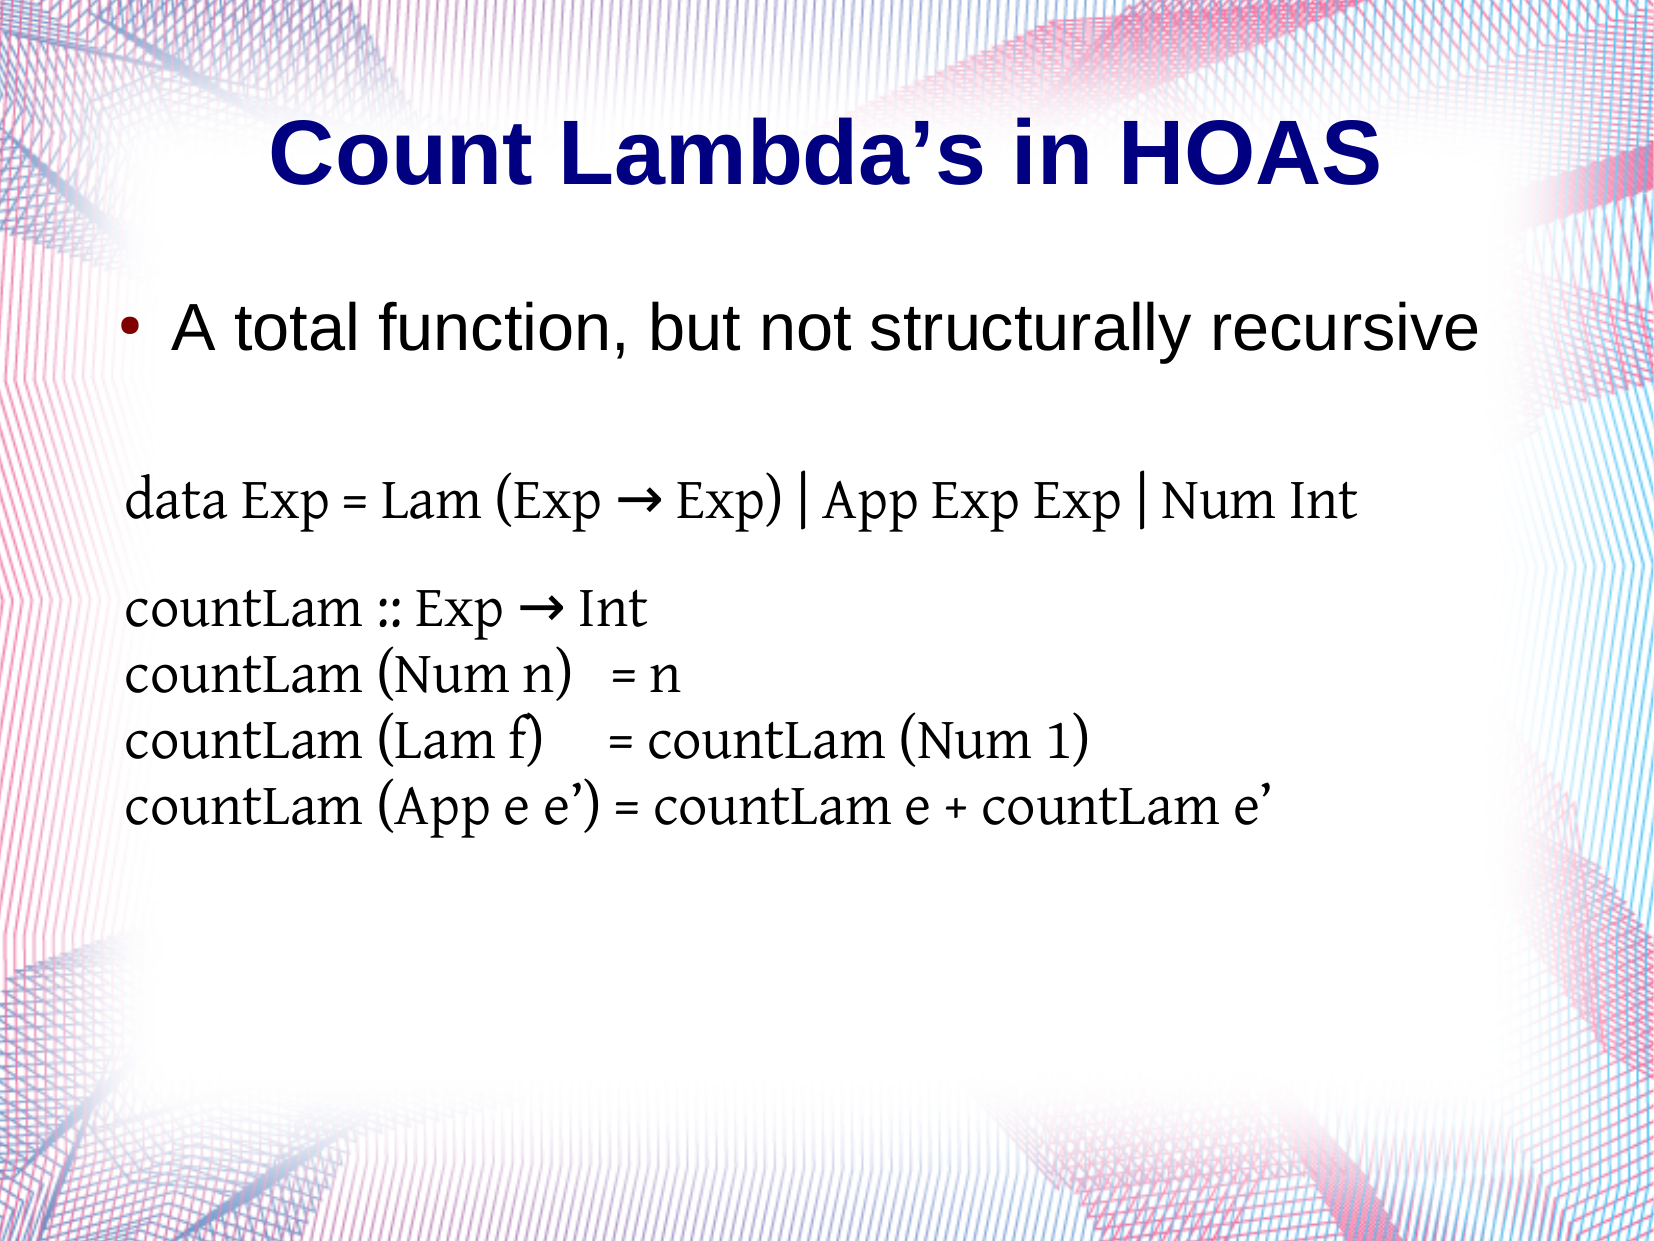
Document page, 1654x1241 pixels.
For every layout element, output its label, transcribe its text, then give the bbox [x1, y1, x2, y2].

picture [0, 0, 1654, 1241]
text_box data Exp = Lam (Exp → Exp) | App Exp Exp | Num Int countLam :: Exp → Int countLam (Num n) = n countLam (Lam f) = countLam (Num 1) countLam (App e e’) = countLam e + countLam e’ [109, 460, 1382, 849]
list A total function, but not structurally recursive [82, 290, 1571, 1109]
title Count Lambda’s in HOAS [82, 49, 1571, 257]
